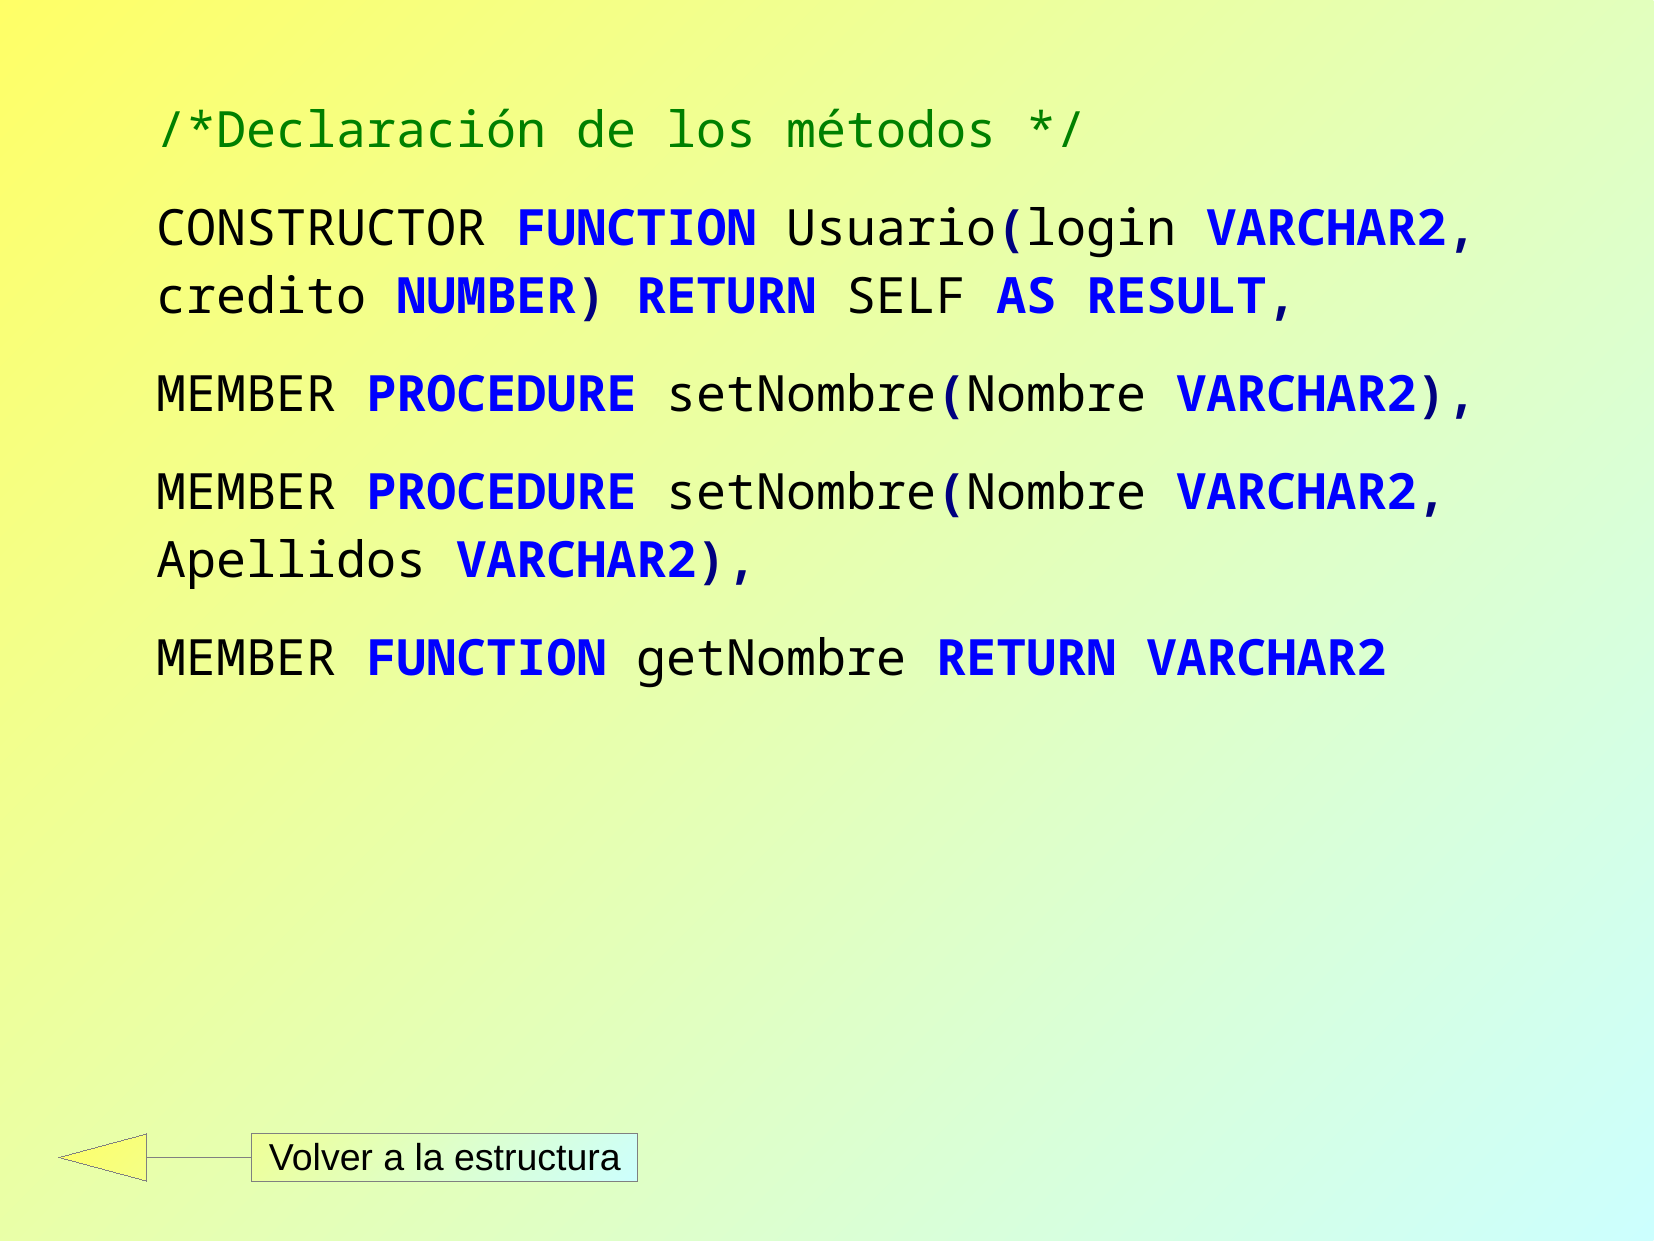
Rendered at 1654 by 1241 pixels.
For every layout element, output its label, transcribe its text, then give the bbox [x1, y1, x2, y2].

text_box Volver a la estructura [58, 1133, 638, 1182]
list /*Declaración de los métodos */ CONSTRUCTOR FUNCTION Usuario(login VARCHAR2, credito NUMBER) RETURN SELF AS RESULT, MEMBER PROCEDURE setNombre(Nombre VARCHAR2), MEMBER PROCEDURE setNombre(Nombre VARCHAR2, Apellidos VARCHAR2), MEMBER FUNCTION getNombre RETURN VARCHAR2 [82, 94, 1538, 1170]
